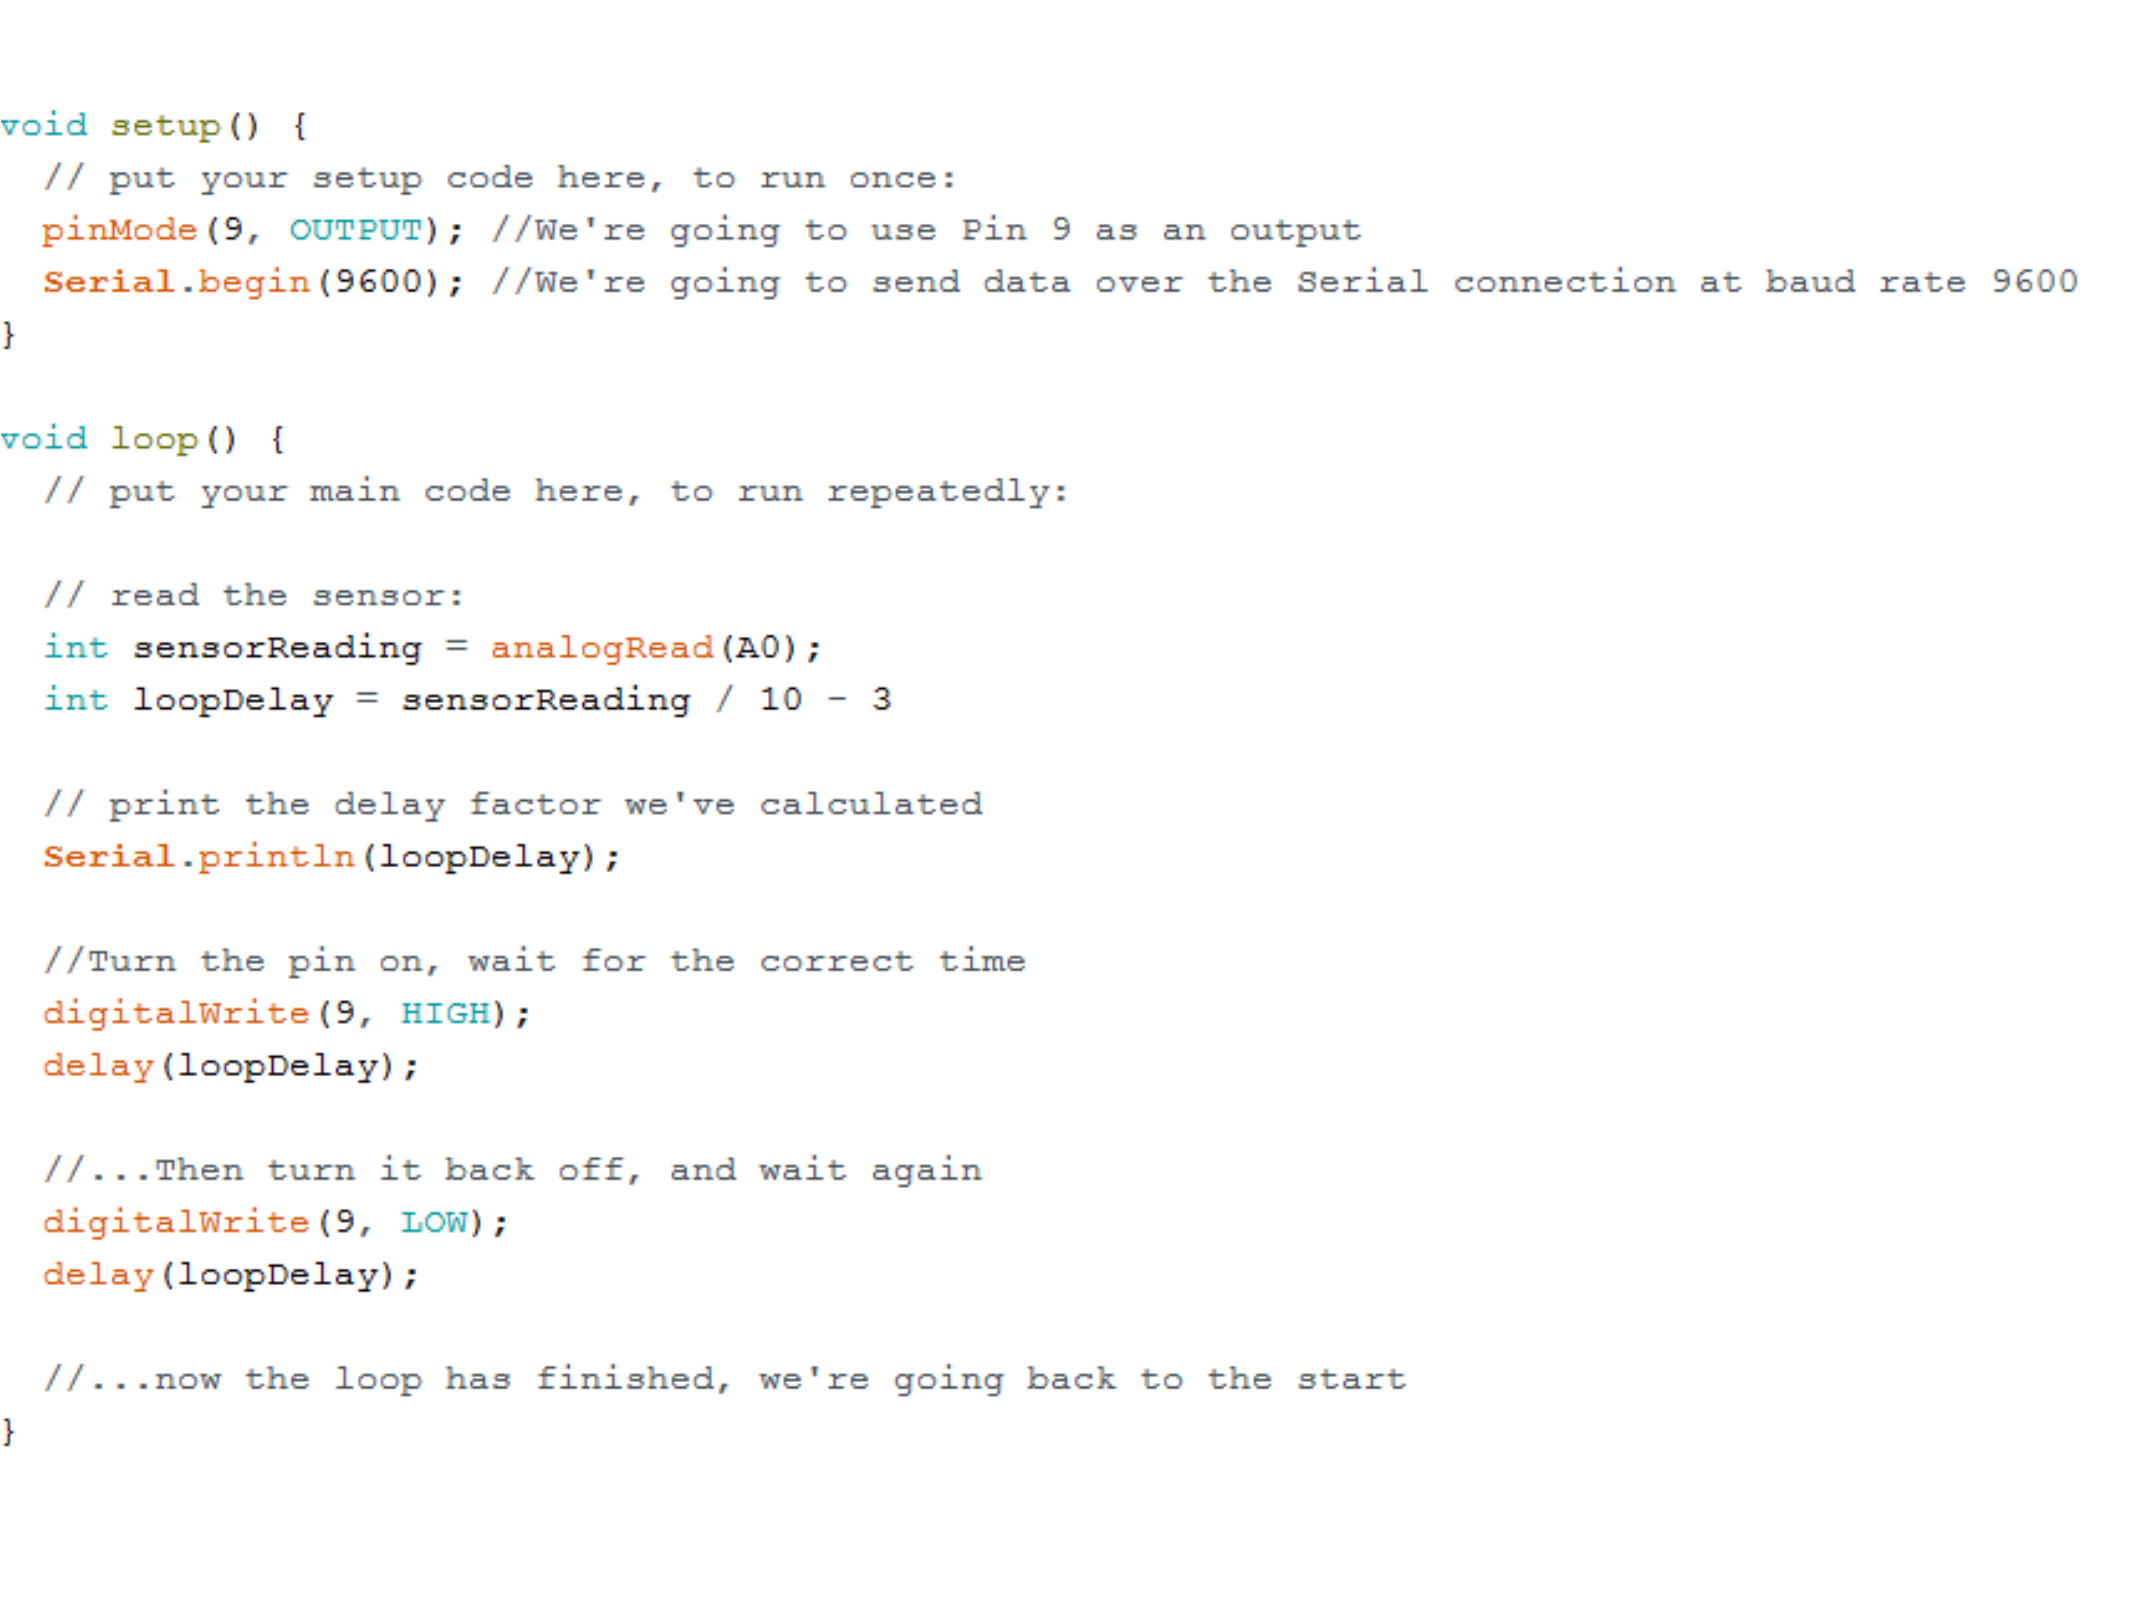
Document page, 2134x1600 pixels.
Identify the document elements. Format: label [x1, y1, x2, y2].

picture [1, 106, 2115, 1489]
